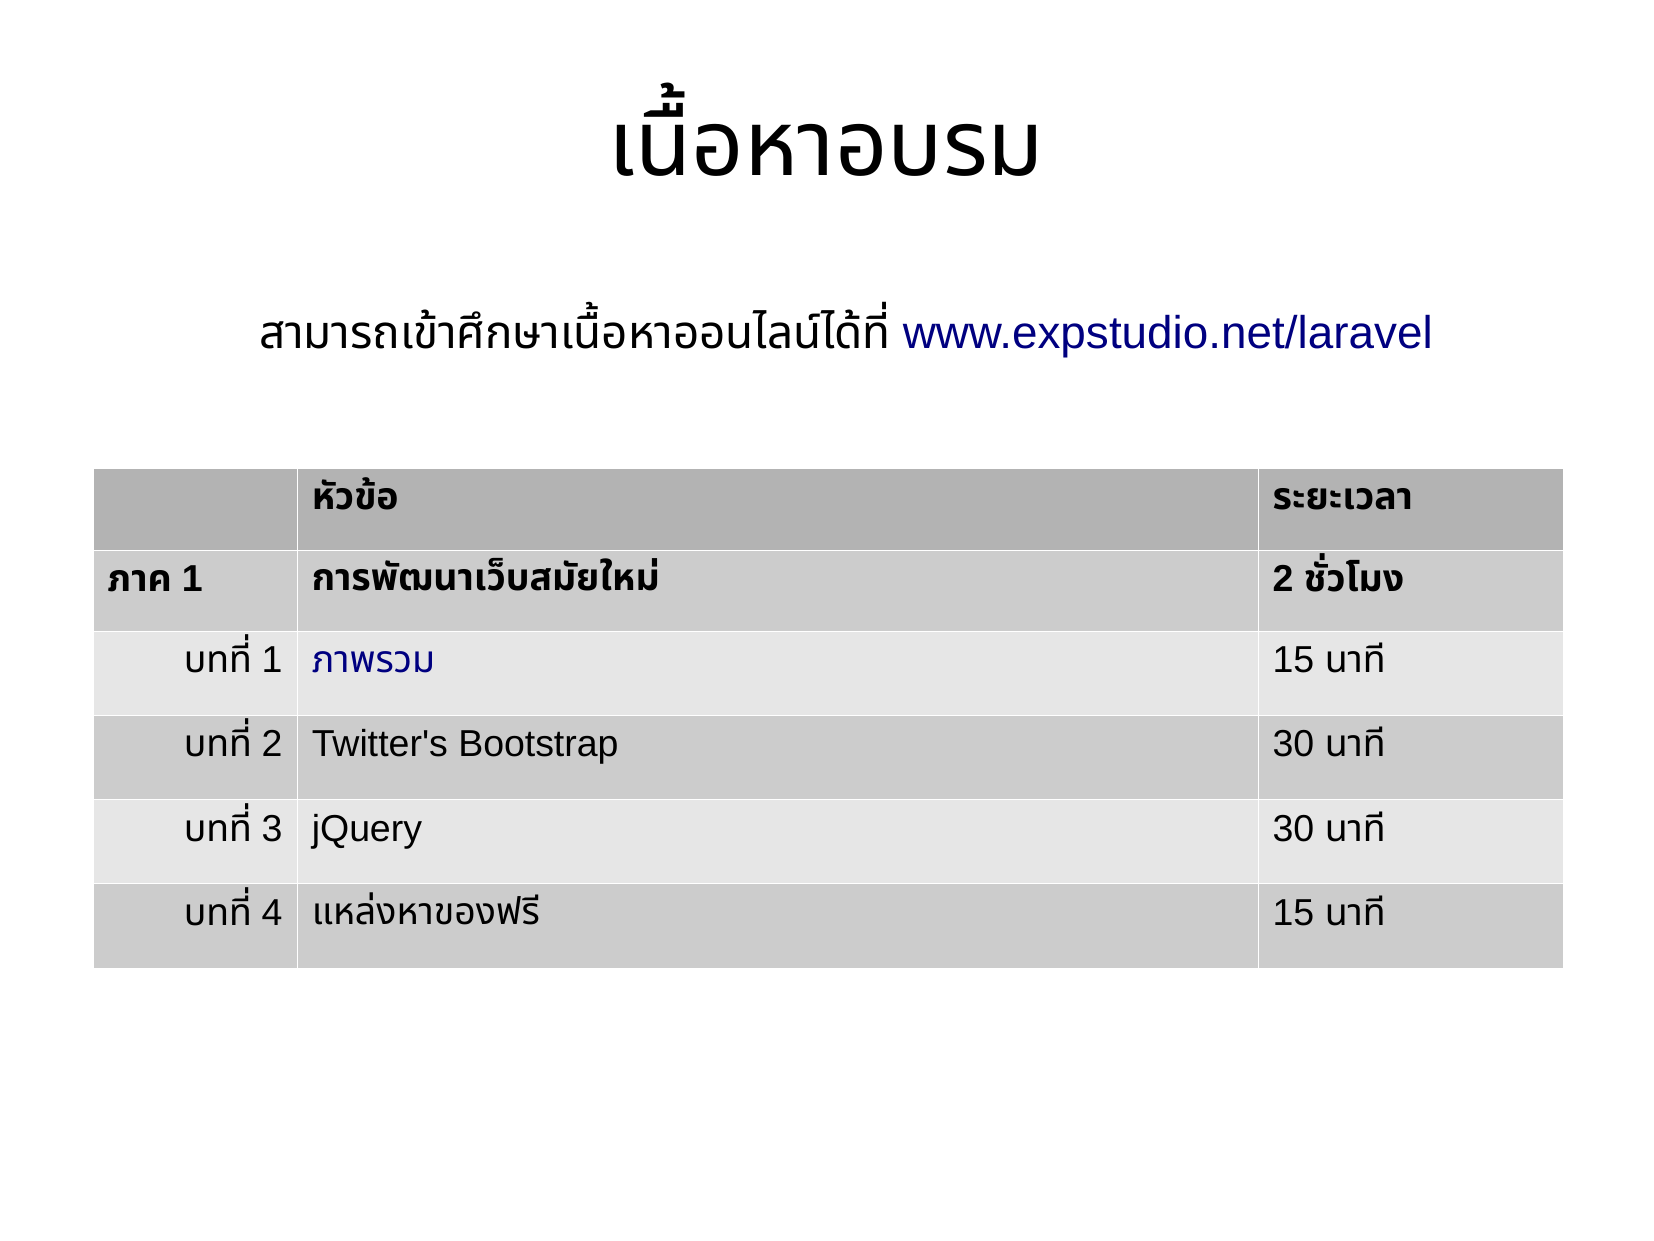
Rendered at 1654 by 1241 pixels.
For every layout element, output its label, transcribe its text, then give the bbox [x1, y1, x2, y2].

table_cell 2 ชั่วโมง [1259, 551, 1563, 631]
table_cell jQuery [298, 800, 1258, 883]
table_cell Twitter's Bootstrap [298, 716, 1258, 799]
table_header [94, 469, 297, 550]
table_cell บทที่ 1 [94, 632, 297, 715]
table_header หัวข้อ [298, 469, 1258, 550]
table_cell ภาค 1 [94, 551, 297, 631]
table_header ระยะเวลา [1259, 469, 1563, 550]
table_cell การพัฒนาเว็บสมัยใหม่ [298, 551, 1258, 631]
table_cell 30 นาที [1259, 800, 1563, 883]
title เนื้อหาอบรม [82, 49, 1571, 257]
table_cell ภาพรวม [298, 632, 1258, 715]
table_cell บทที่ 2 [94, 716, 297, 799]
table_cell บทที่ 3 [94, 800, 297, 883]
table_cell 30 นาที [1259, 716, 1563, 799]
table_cell 15 นาที [1259, 632, 1563, 715]
table_cell 15 นาที [1259, 884, 1563, 968]
text_box สามารถเข้าศึกษาเนื้อหาออนไลน์ได้ที่ www.expstudio.net/laravel [244, 300, 1496, 409]
table_cell บทที่ 4 [94, 884, 297, 968]
table_cell แหล่งหาของฟรี [298, 884, 1258, 968]
